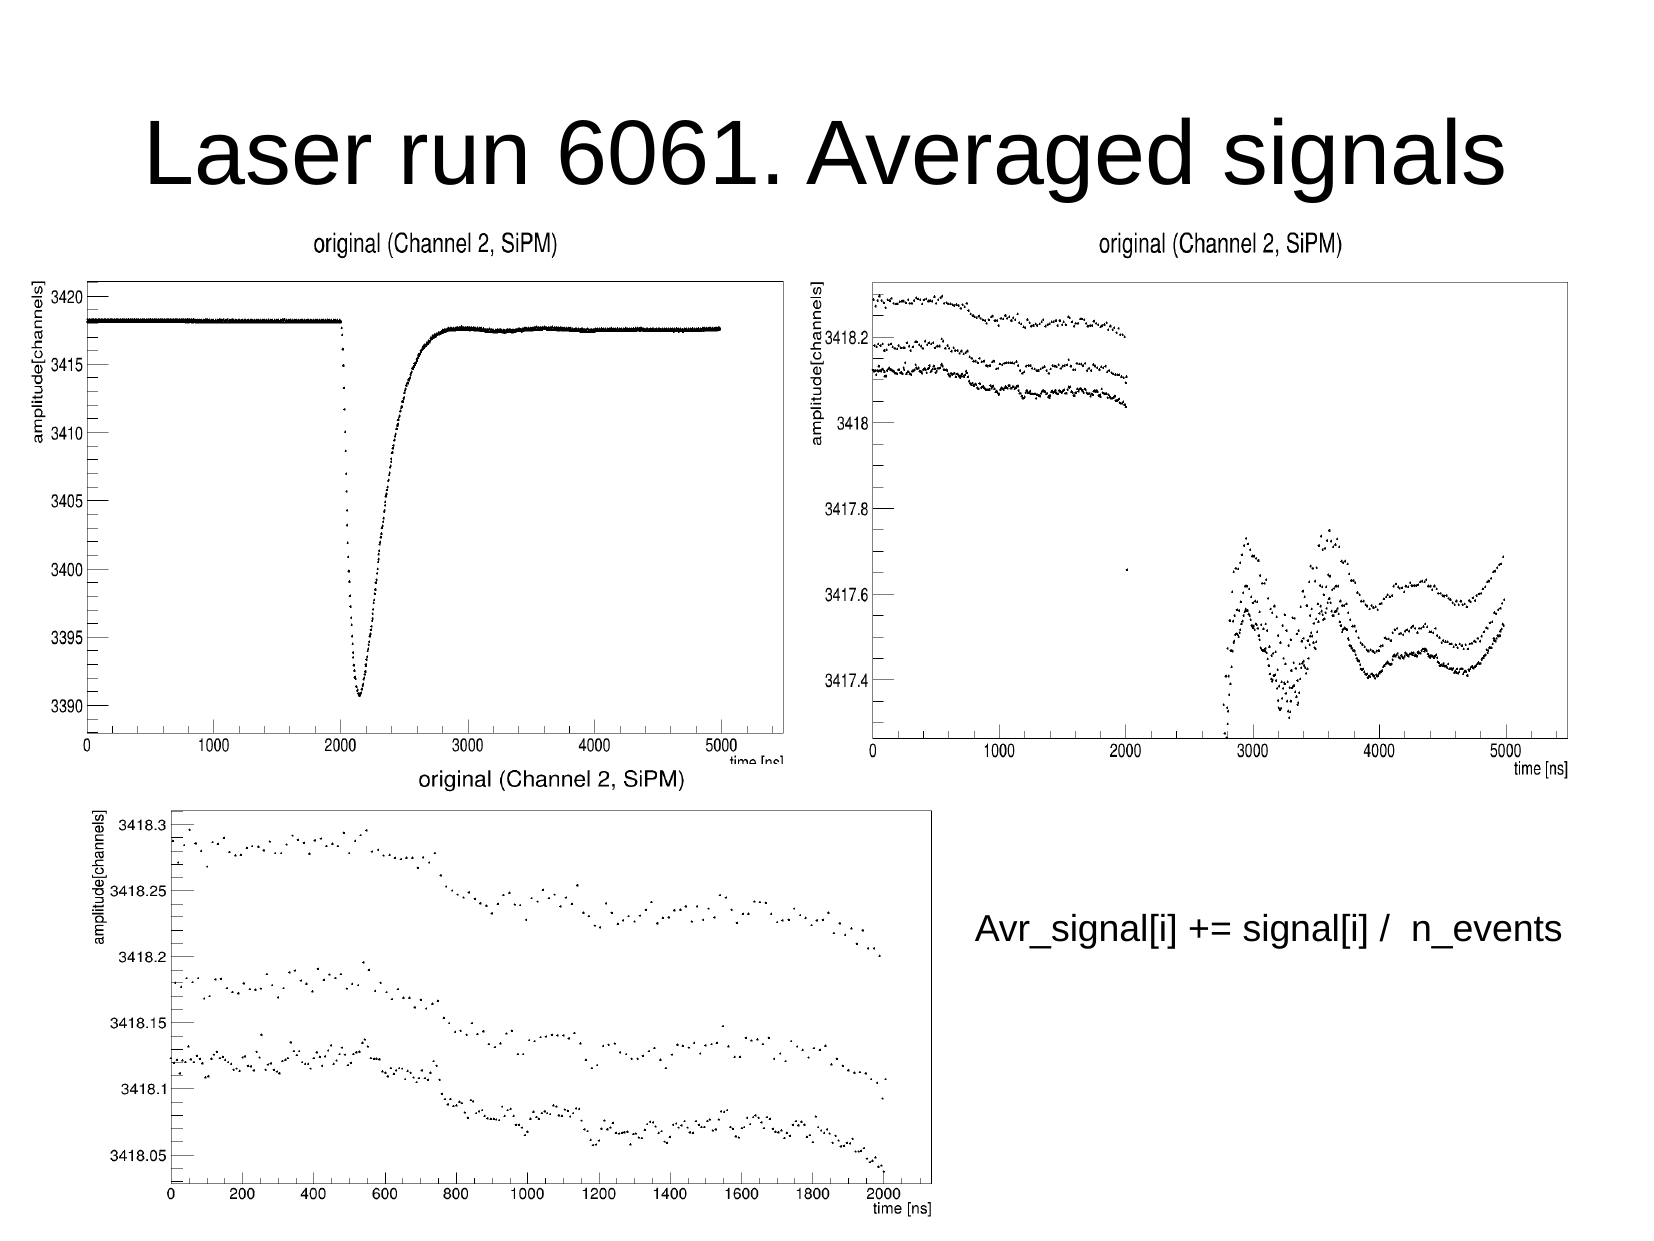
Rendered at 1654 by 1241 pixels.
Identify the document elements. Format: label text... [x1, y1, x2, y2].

picture [0, 225, 1654, 1231]
title Laser run 6061. Averaged signals [82, 49, 1571, 225]
text_box Avr_signal[i] += signal[i] / n_events [960, 900, 1606, 976]
